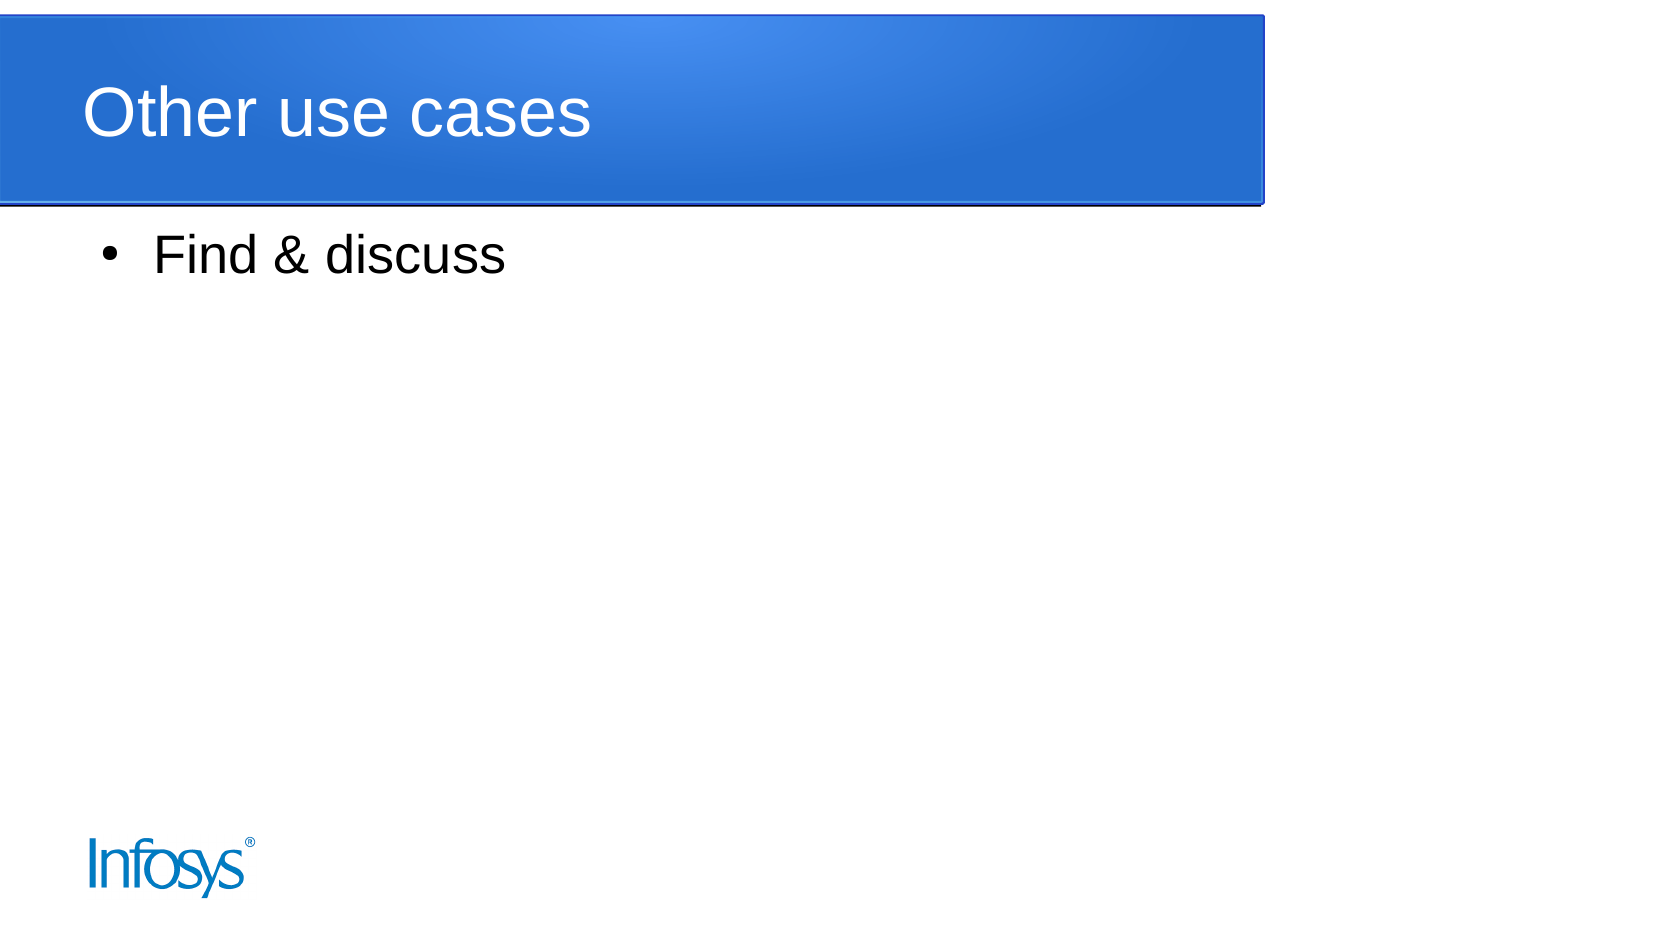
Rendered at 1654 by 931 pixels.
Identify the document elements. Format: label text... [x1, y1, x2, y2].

title Other use cases [82, 35, 1235, 189]
picture [87, 834, 257, 900]
list Find & discuss [82, 224, 1571, 764]
